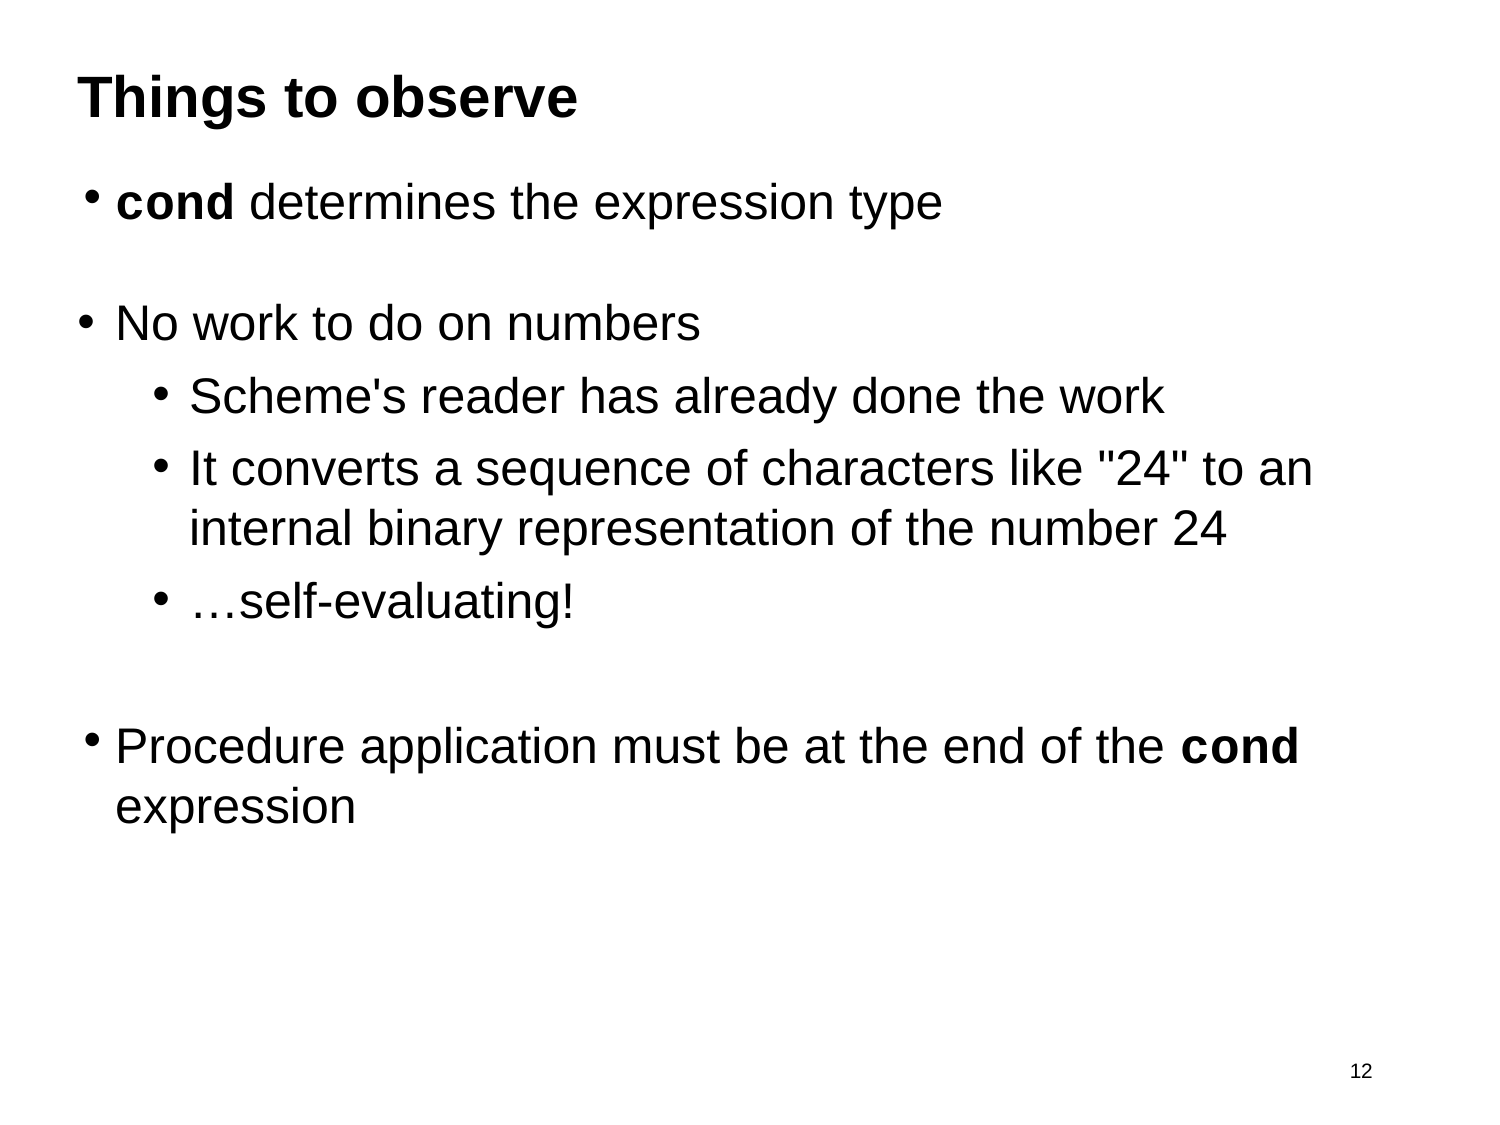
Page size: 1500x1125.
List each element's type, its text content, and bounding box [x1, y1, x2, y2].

text_box Things to observe [62, 24, 1338, 162]
text_box <number> [1025, 1049, 1388, 1101]
text_box cond determines the expression type No work to do on numbers Scheme's reader has already done the work It converts a sequence of characters like "24" to an internal binary representation of the number 24 …self-evaluating! Procedure application must be at the end of the cond expression [62, 162, 1450, 1000]
